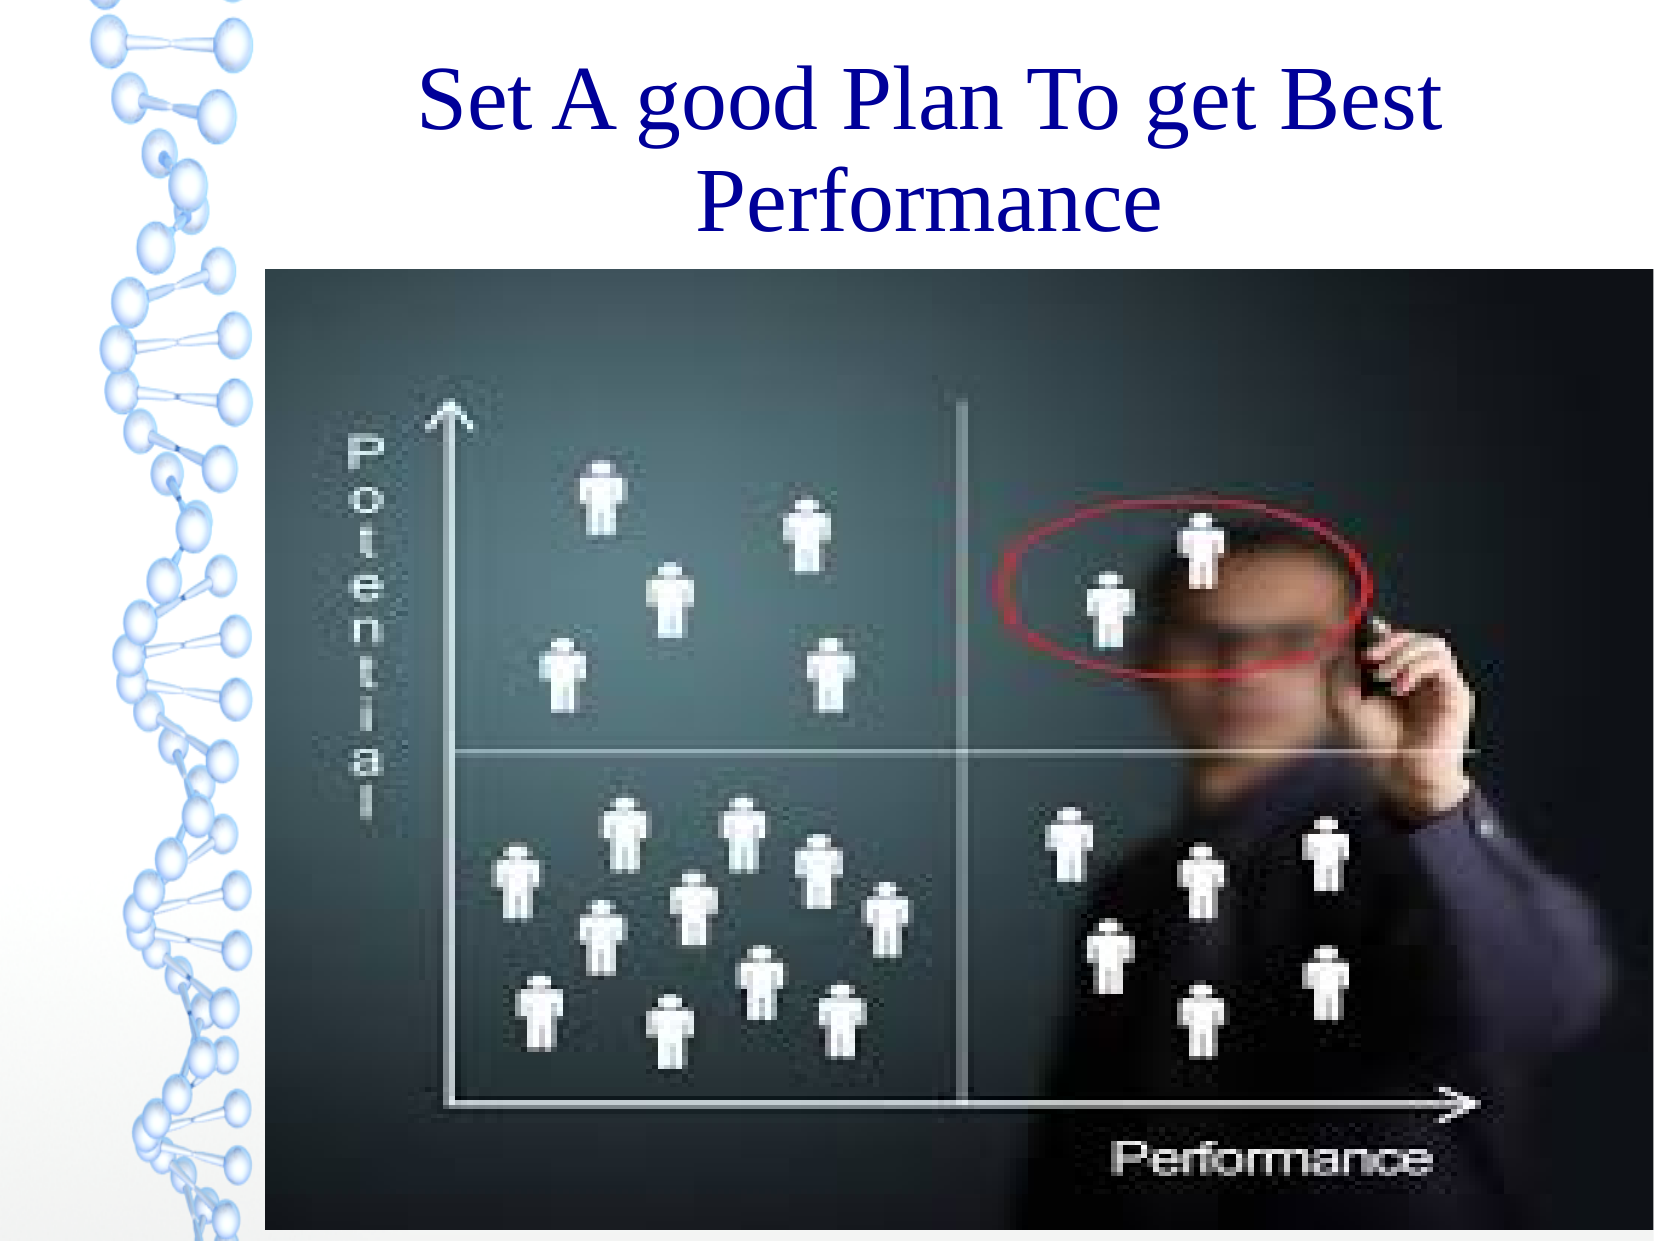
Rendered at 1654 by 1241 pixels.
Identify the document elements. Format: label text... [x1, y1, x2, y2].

title Set A good Plan To get Best Performance [265, 47, 1595, 252]
picture [0, 0, 1654, 1241]
